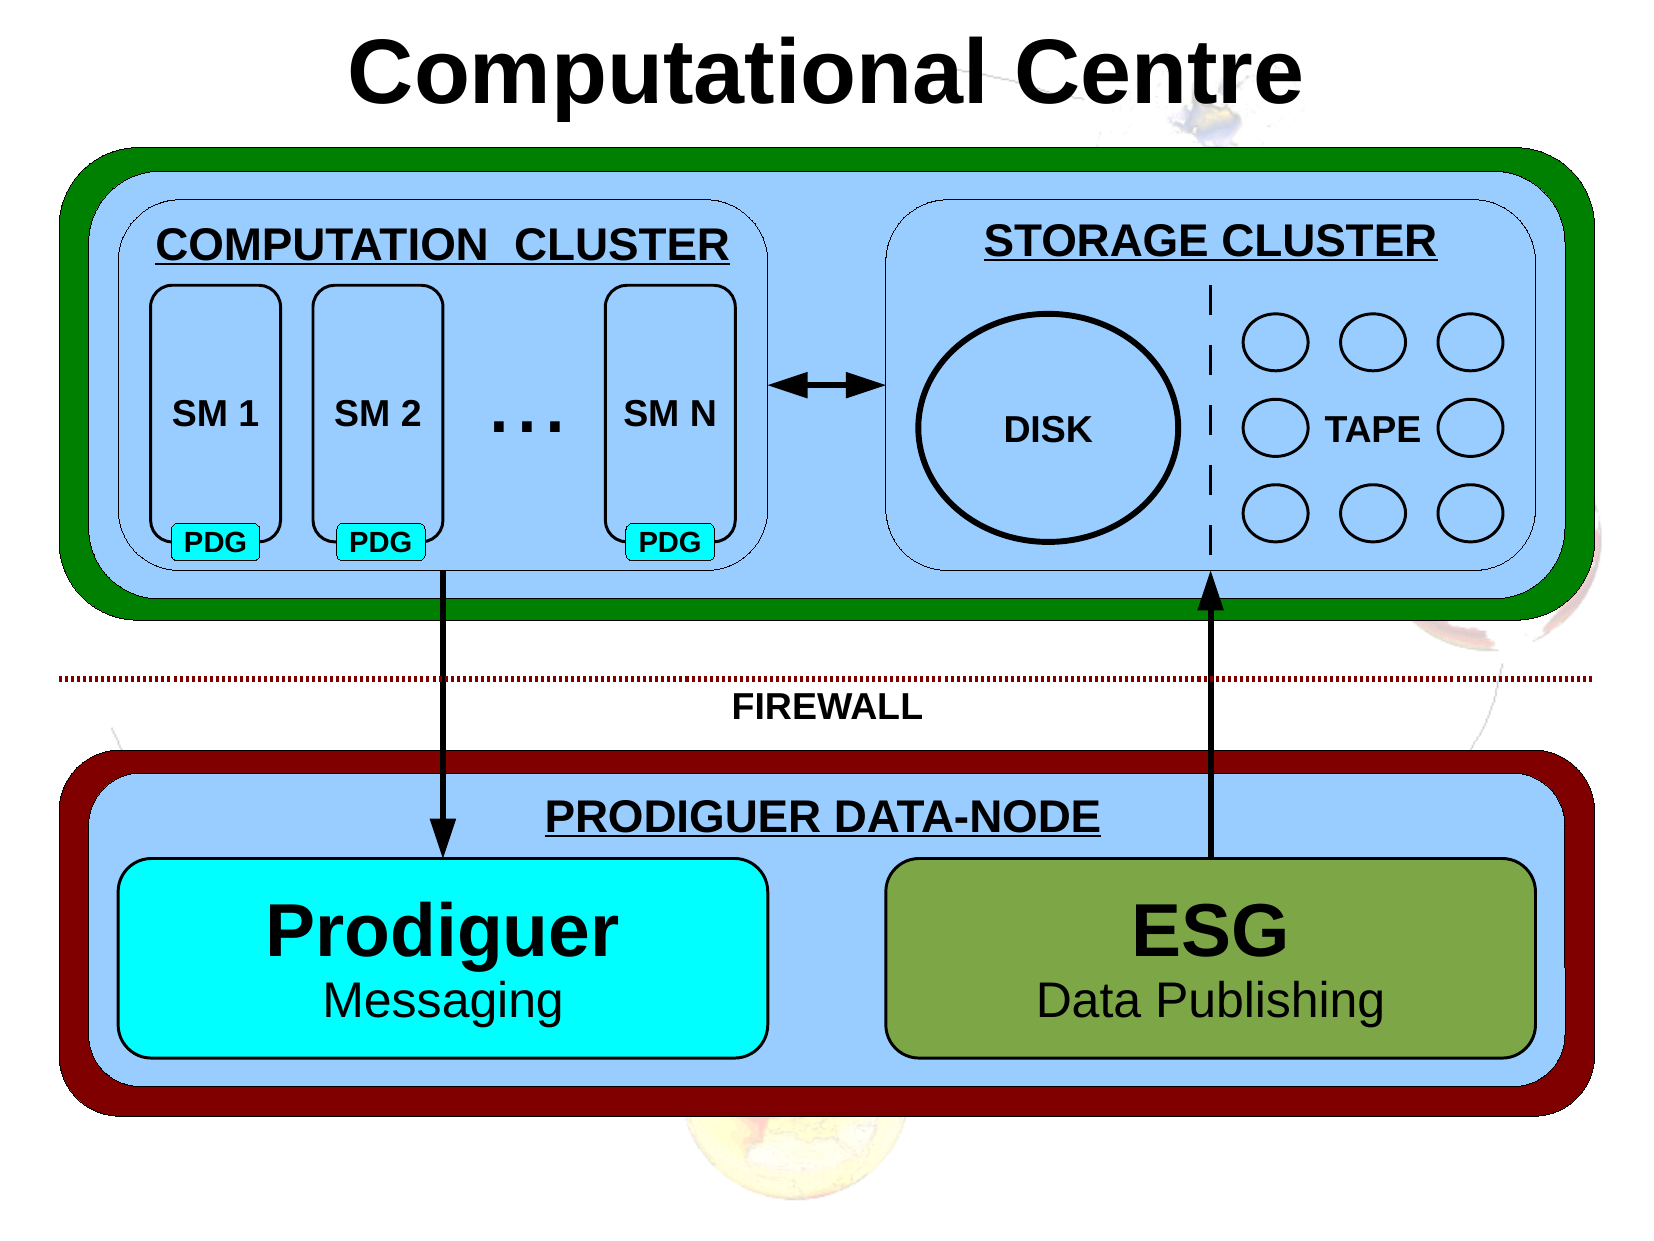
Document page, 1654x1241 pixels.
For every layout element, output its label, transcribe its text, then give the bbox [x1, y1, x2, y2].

picture [446, 621, 1208, 750]
text_box COMPUTATION CLUSTER [118, 211, 768, 278]
text_box SM 2 [312, 285, 443, 542]
text_box SM N [605, 285, 736, 542]
text_box [59, 750, 1595, 1117]
picture [0, 0, 1654, 1241]
text_box TAPE [1275, 401, 1471, 459]
text_box SM 1 [150, 285, 281, 542]
text_box PDG [336, 523, 426, 561]
text_box ESG Data Publishing [885, 858, 1536, 1059]
text_box STORAGE CLUSTER [885, 207, 1536, 274]
text_box [59, 147, 1595, 621]
title Computational Centre [82, 0, 1571, 147]
text_box PDG [171, 523, 260, 561]
text_box FIREWALL [699, 678, 956, 736]
text_box ... [462, 334, 593, 461]
text_box Prodiguer Messaging [118, 858, 768, 1059]
text_box PDG [625, 523, 715, 561]
text_box PRODIGUER DATA-NODE [529, 783, 1106, 850]
text_box DISK [950, 401, 1146, 459]
